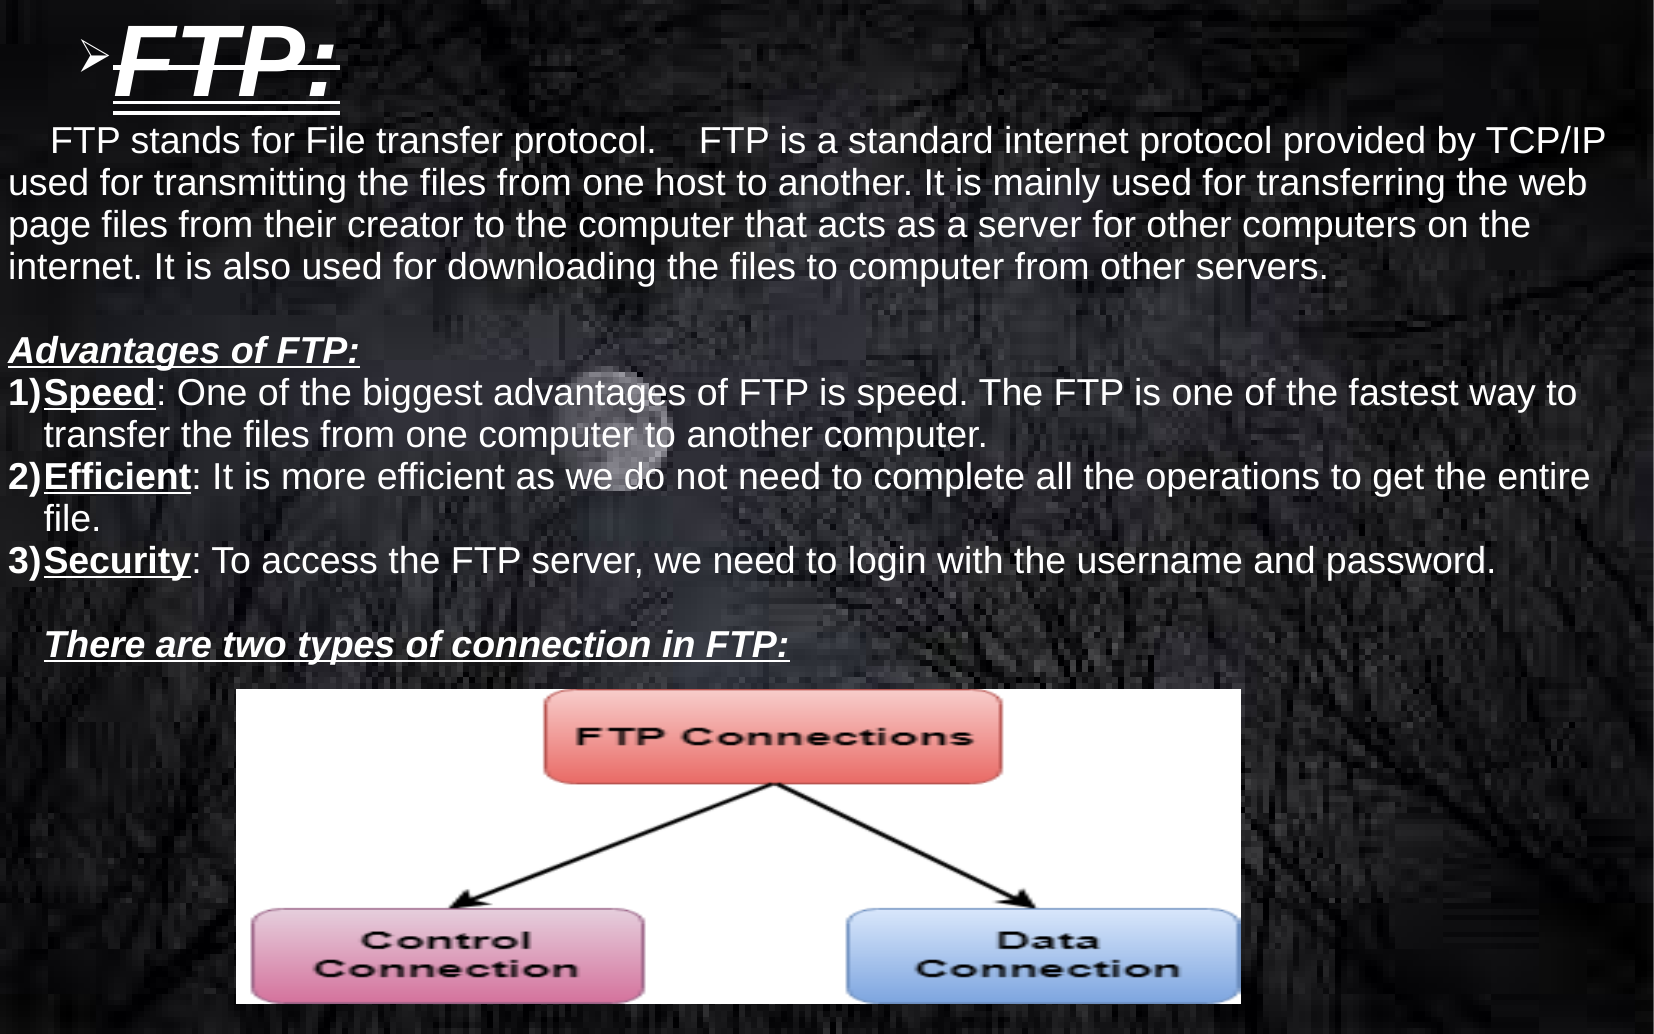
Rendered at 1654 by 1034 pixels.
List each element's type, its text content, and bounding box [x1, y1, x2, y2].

picture [0, 0, 1654, 1034]
subtitle FTP stands for File transfer protocol. FTP is a standard internet protocol provided by TCP/IP used for transmitting the files from one host to another. It is mainly used for transferring the web page files from their creator to the computer that acts as a server for other computers on the internet. It is also used for downloading the files to computer from other servers. Advantages of FTP: Speed: One of the biggest advantages of FTP is speed. The FTP is one of the fastest way to transfer the files from one computer to another computer. Efficient: It is more efficient as we do not need to complete all the operations to get the entire file. Security: To access the FTP server, we need to login with the username and password. There are two types of connection in FTP: [8, 0, 1654, 971]
